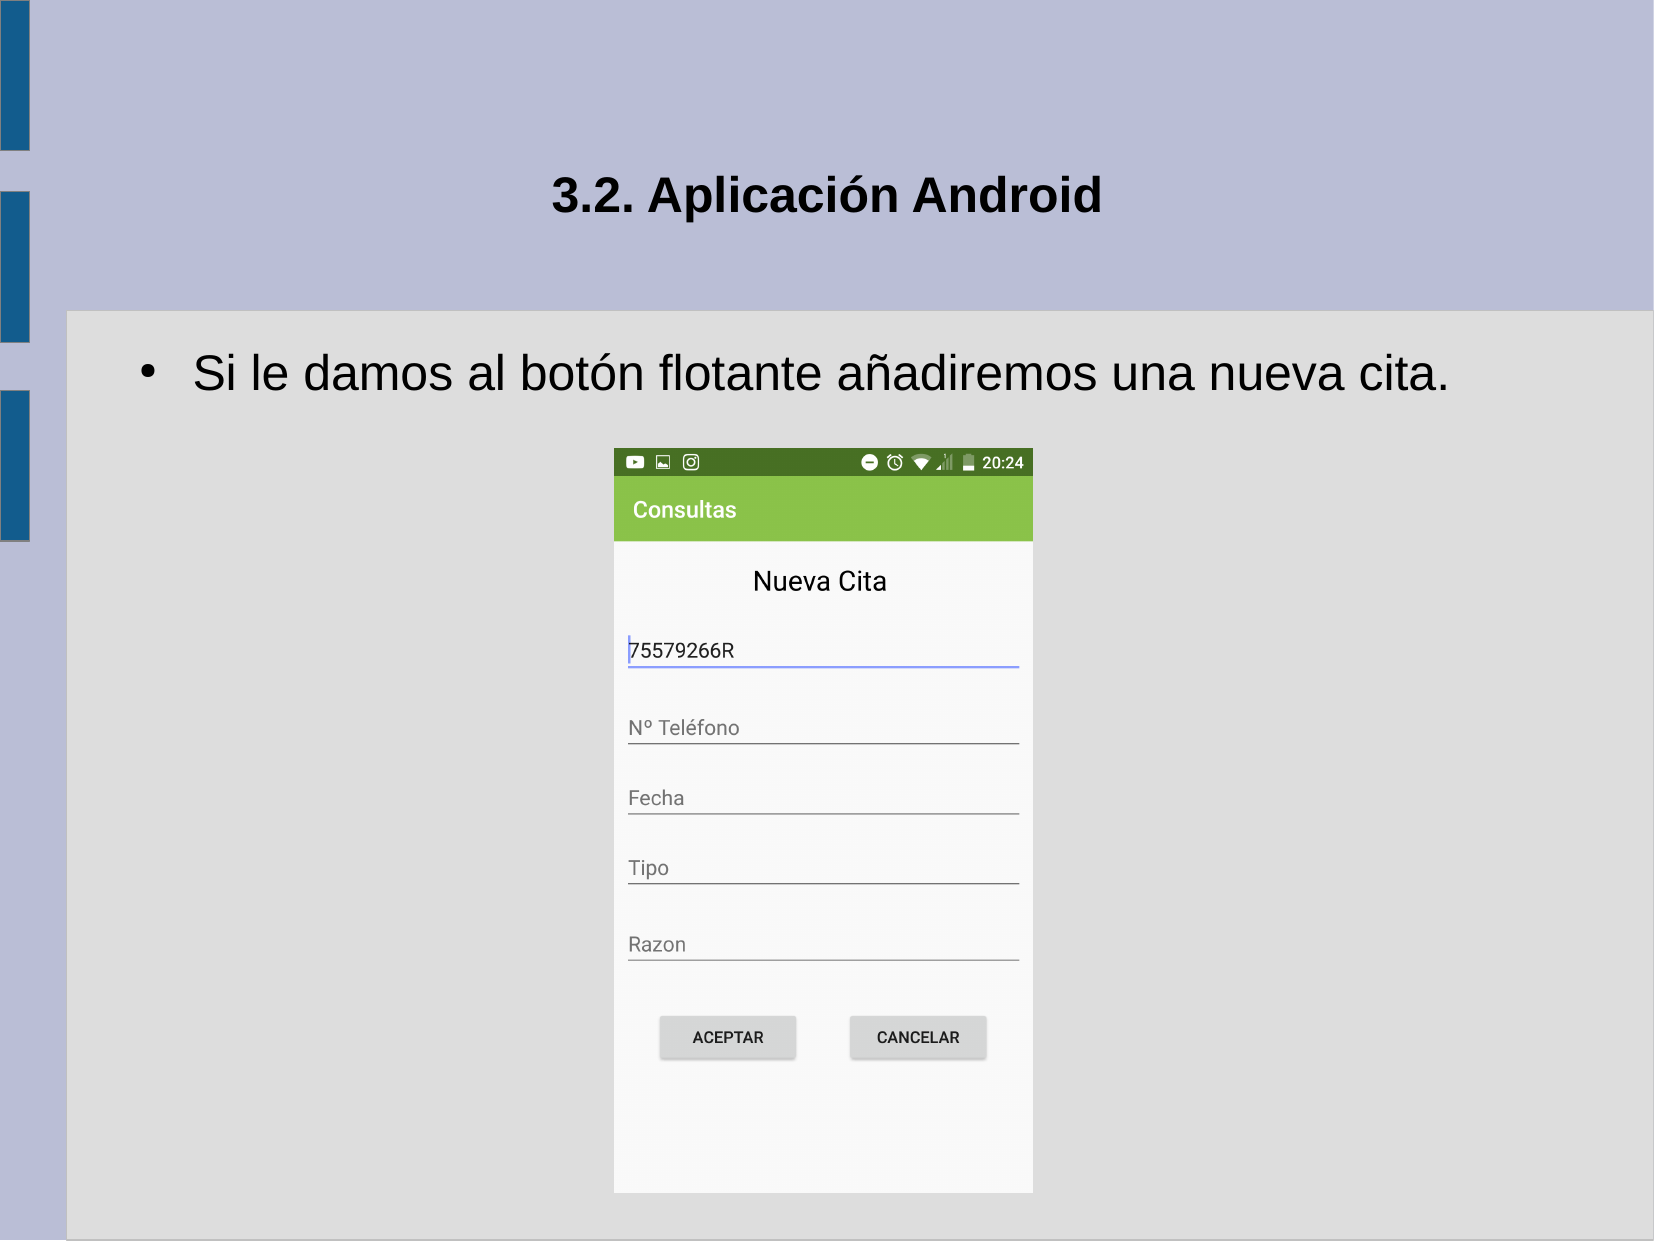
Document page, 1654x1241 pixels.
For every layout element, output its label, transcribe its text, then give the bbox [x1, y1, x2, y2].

list Si le damos al botón flotante añadiremos una nueva cita. [121, 344, 1534, 1064]
picture [614, 448, 1033, 1193]
title 3.2. Aplicación Android [121, 91, 1534, 299]
